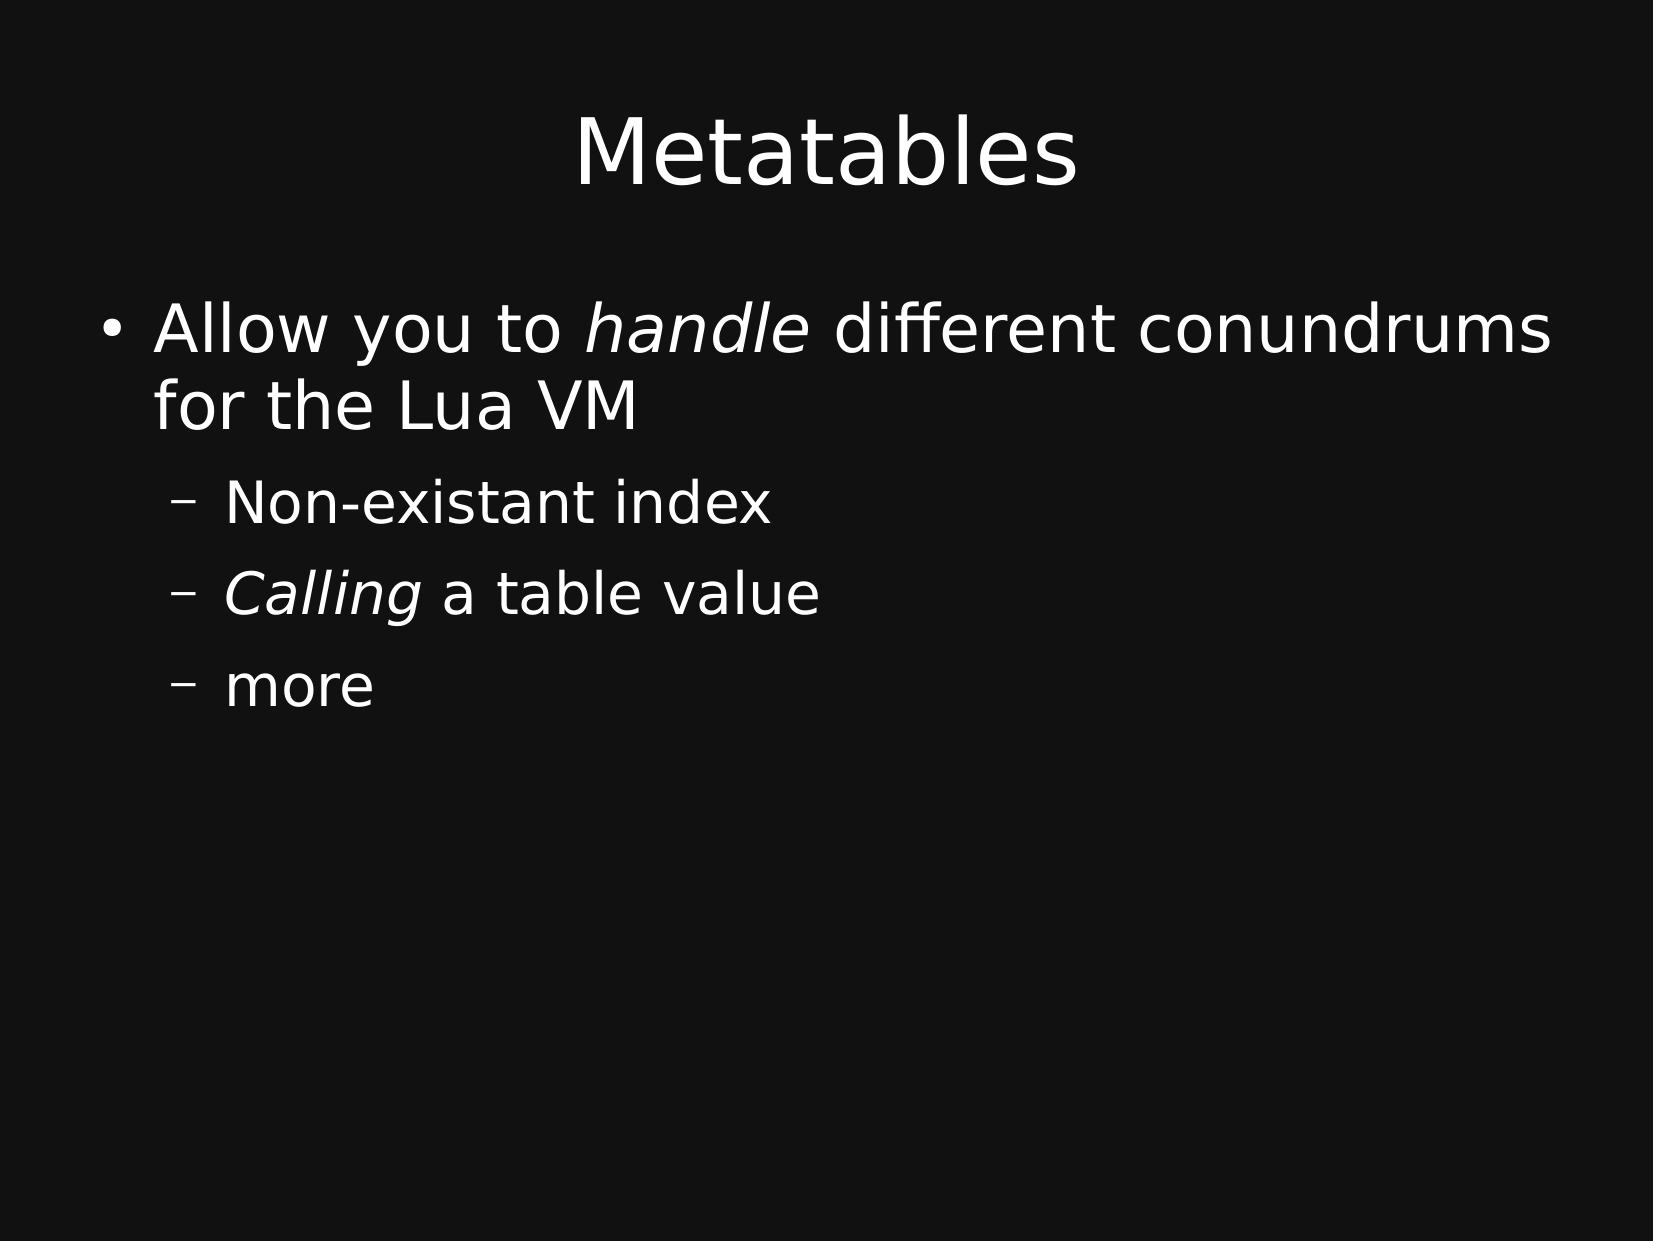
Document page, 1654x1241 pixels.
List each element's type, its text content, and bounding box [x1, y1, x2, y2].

title Metatables [82, 49, 1571, 257]
list Allow you to handle different conundrums for the Lua VM Non-existant index Calling a table value more [82, 290, 1571, 1010]
